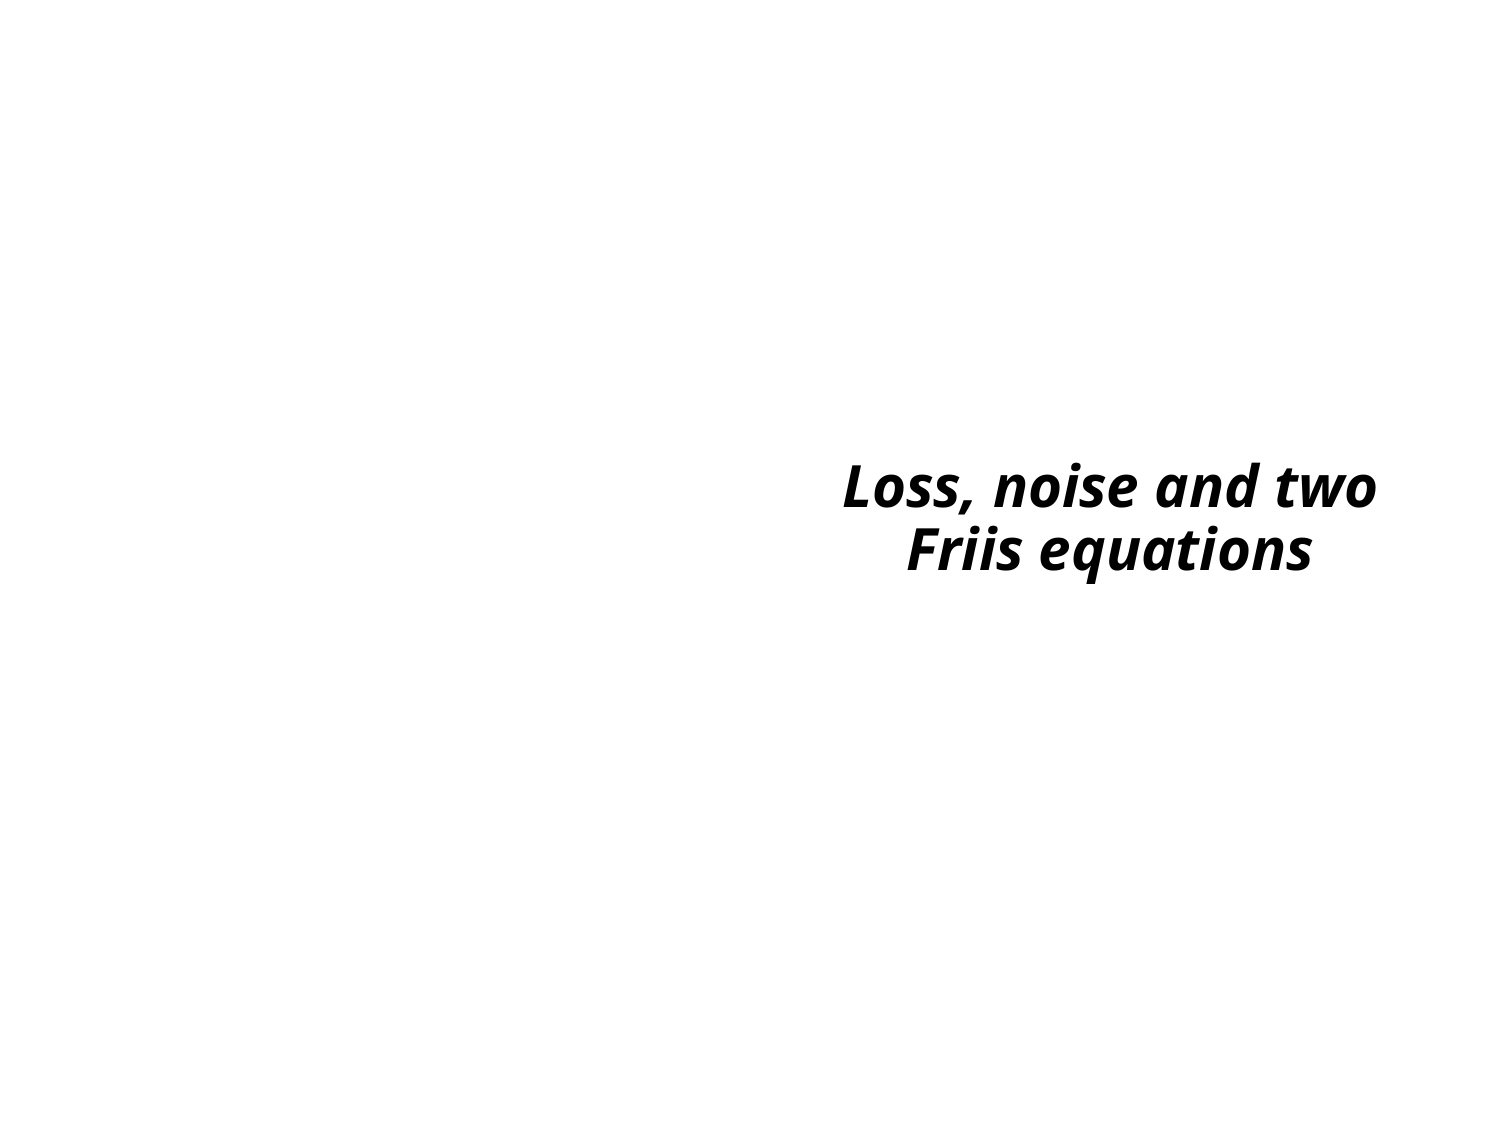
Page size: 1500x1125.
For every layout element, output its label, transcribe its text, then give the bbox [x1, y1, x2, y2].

text_box Loss, noise and two Friis equations [814, 343, 1406, 697]
